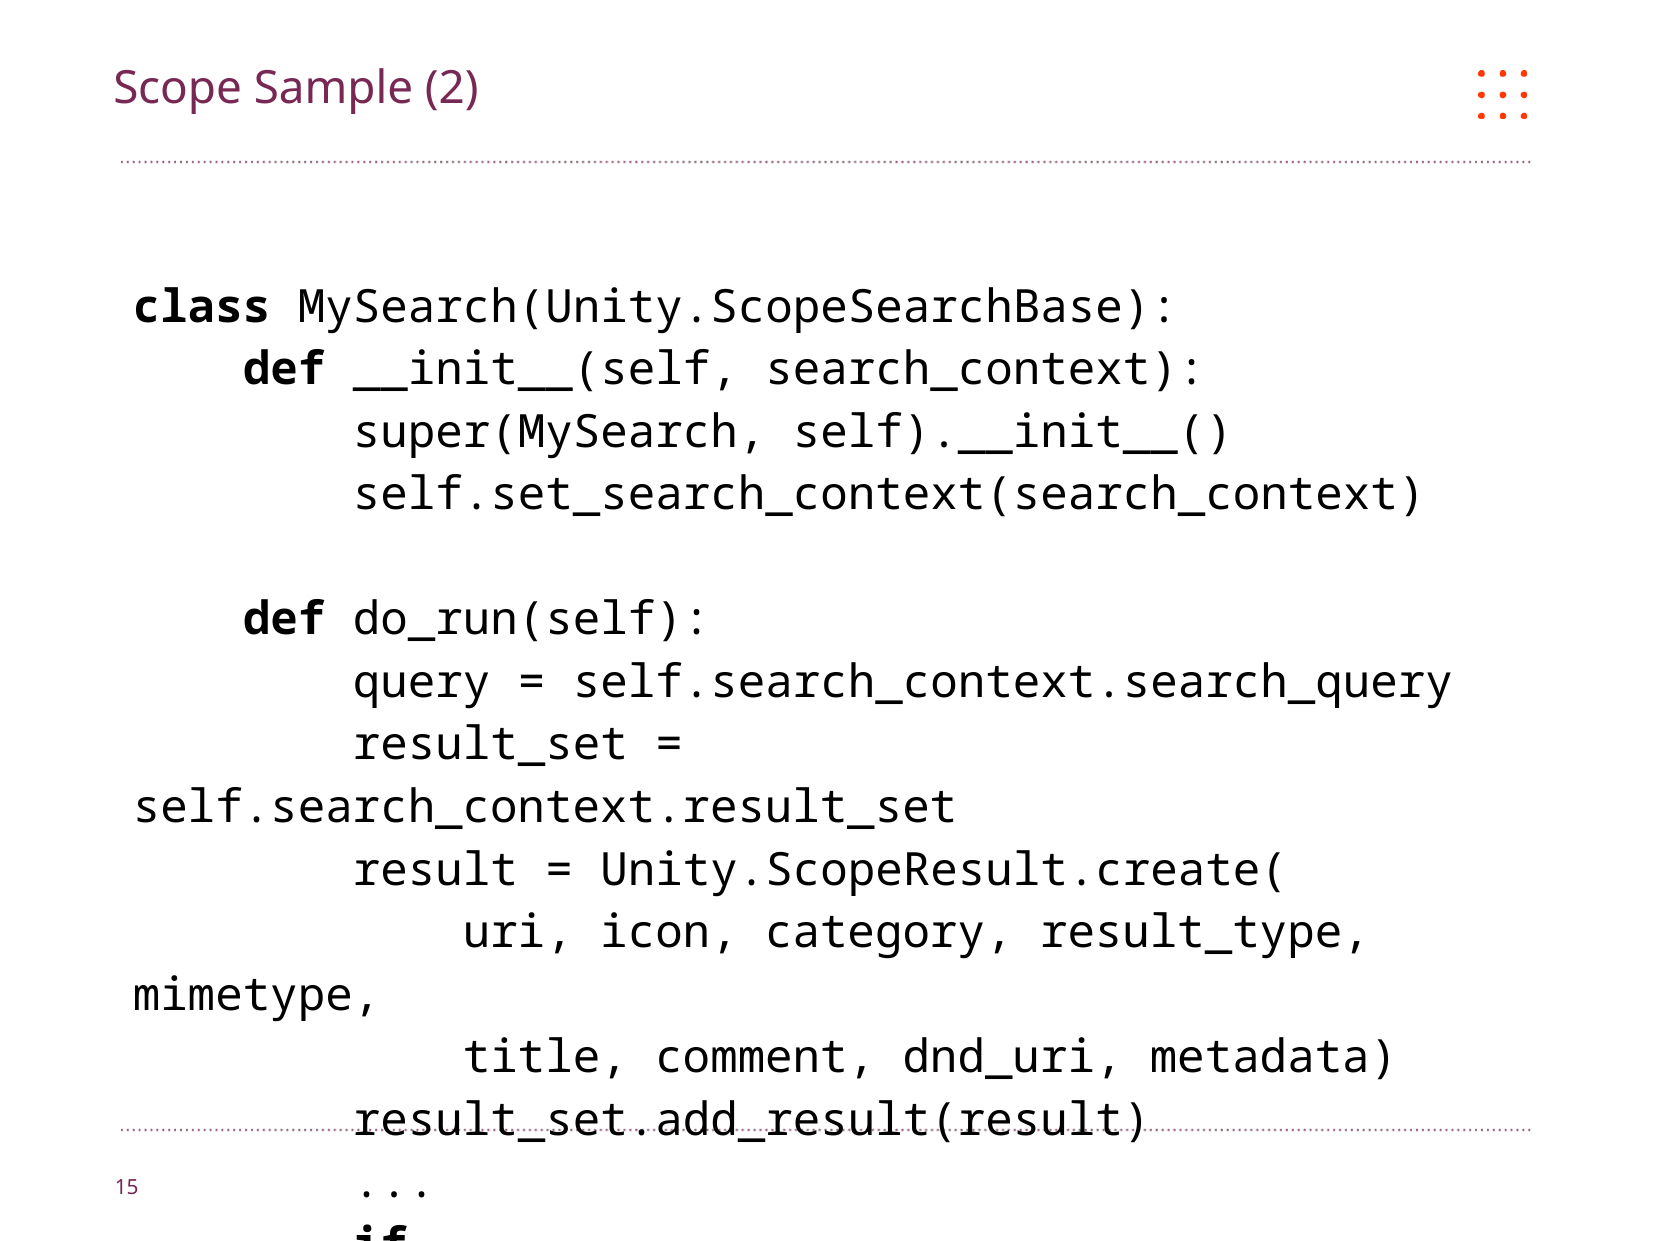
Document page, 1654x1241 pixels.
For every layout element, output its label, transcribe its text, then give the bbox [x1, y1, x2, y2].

picture [871, 1127, 888, 1134]
title Scope Sample (2) [113, 48, 1382, 124]
picture [892, 1127, 913, 1134]
picture [1064, 1127, 1080, 1134]
picture [366, 1127, 388, 1134]
picture [503, 1127, 564, 1134]
text_box class MySearch(Unity.ScopeSearchBase): def __init__(self, search_context): super(MySearch, self).__init__() self.set_search_context(search_context) def do_run(self): query = self.search_context.search_query result_set = self.search_context.result_set result = Unity.ScopeResult.create( uri, icon, category, result_type, mimetype, title, comment, dnd_uri, metadata) result_set.add_result(result) ... if self.search_context.cancellable.is_cancelled(): return ... [118, 265, 1536, 1017]
picture [427, 1127, 441, 1134]
picture [111, 1127, 362, 1134]
picture [840, 1127, 853, 1134]
picture [800, 1127, 839, 1134]
picture [580, 1127, 611, 1134]
picture [678, 1127, 689, 1134]
picture [1108, 1127, 1136, 1134]
picture [388, 1127, 426, 1134]
picture [459, 1127, 475, 1134]
picture [443, 1127, 454, 1132]
picture [479, 1127, 501, 1134]
picture [689, 1127, 701, 1132]
picture [1084, 1127, 1106, 1134]
picture [734, 1127, 775, 1134]
picture [1478, 70, 1527, 119]
picture [779, 1127, 800, 1134]
picture [111, 159, 1533, 166]
picture [1138, 1127, 1533, 1134]
picture [613, 1127, 660, 1134]
picture [971, 1127, 993, 1134]
picture [717, 1127, 729, 1132]
picture [1032, 1127, 1046, 1134]
picture [993, 1127, 1031, 1134]
picture [662, 1127, 674, 1132]
picture [706, 1127, 717, 1134]
picture [1048, 1127, 1059, 1132]
picture [855, 1127, 866, 1132]
picture [915, 1127, 941, 1134]
picture [565, 1127, 580, 1134]
picture [944, 1127, 967, 1134]
